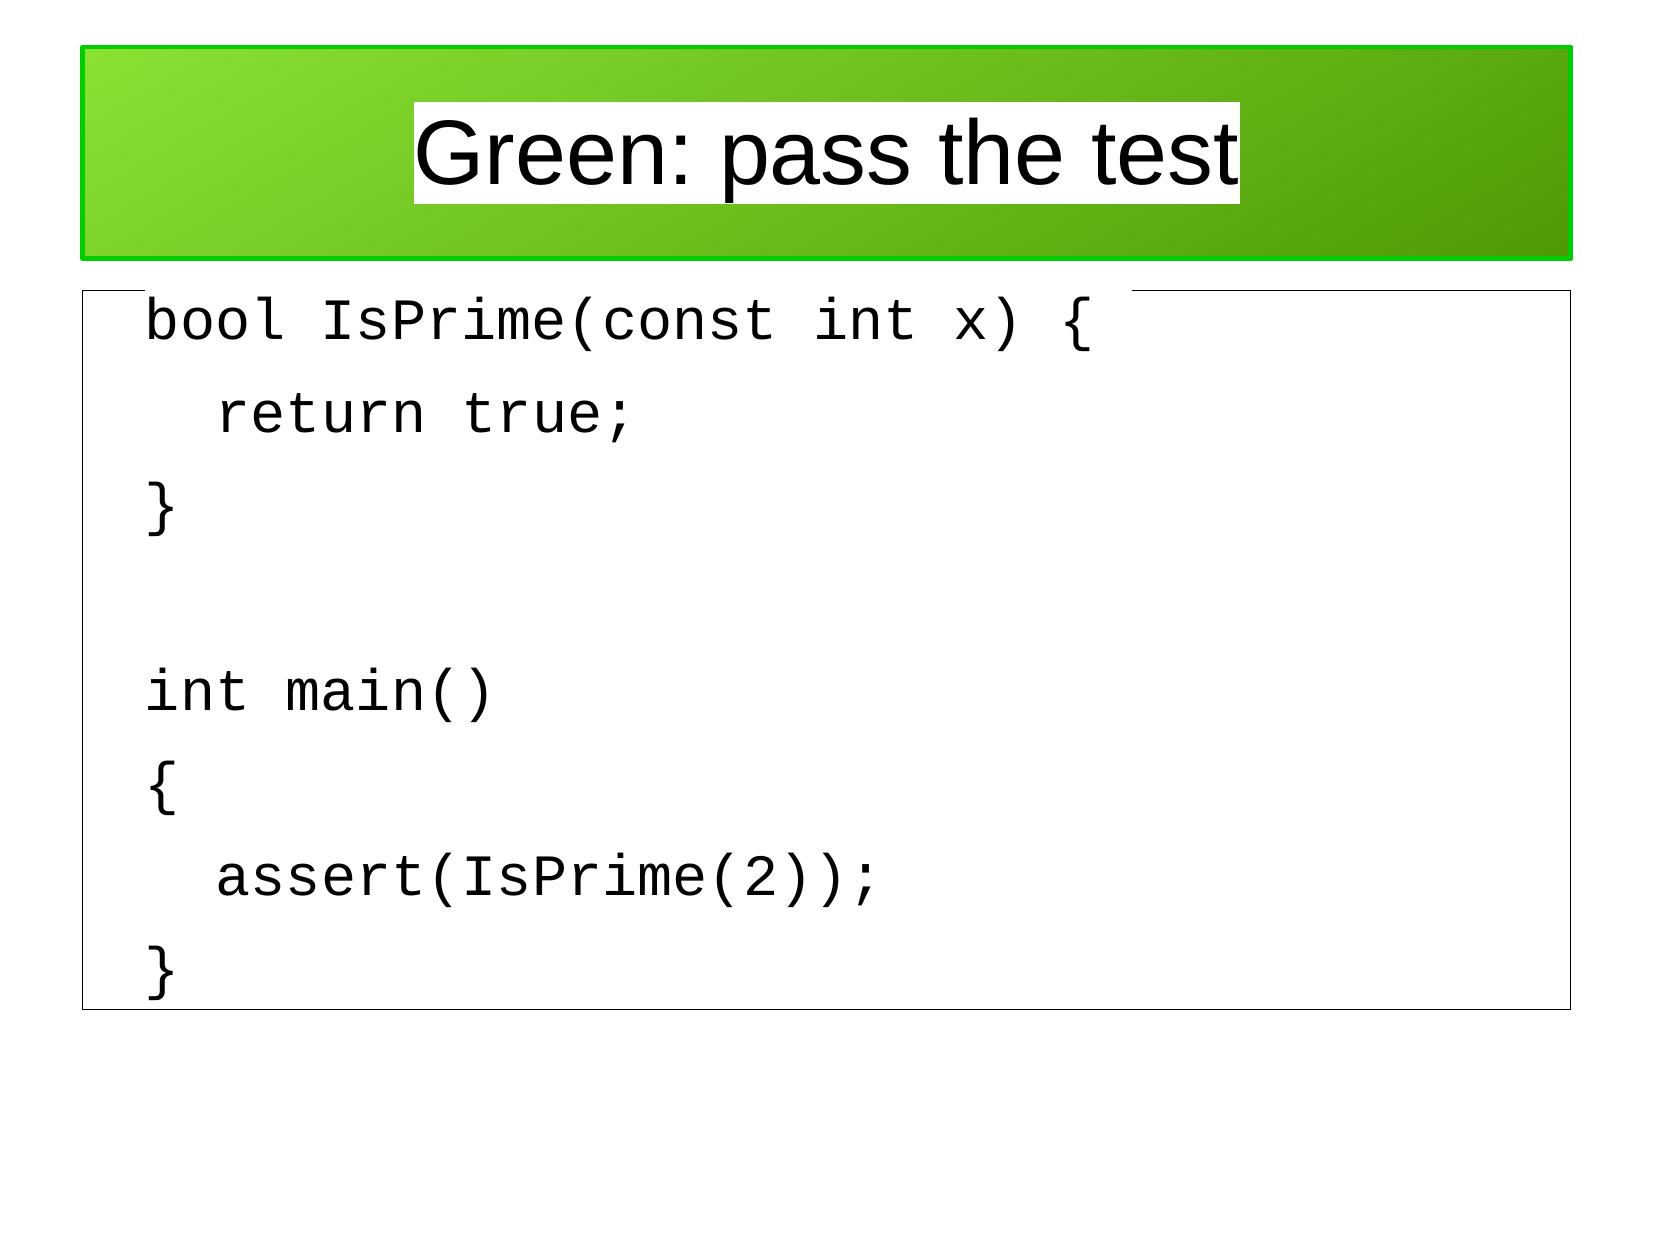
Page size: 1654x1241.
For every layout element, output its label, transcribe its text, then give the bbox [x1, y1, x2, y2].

title Green: pass the test [82, 47, 1571, 259]
list bool IsPrime(const int x) { return true; } int main() { assert(IsPrime(2)); } [82, 290, 1571, 1010]
